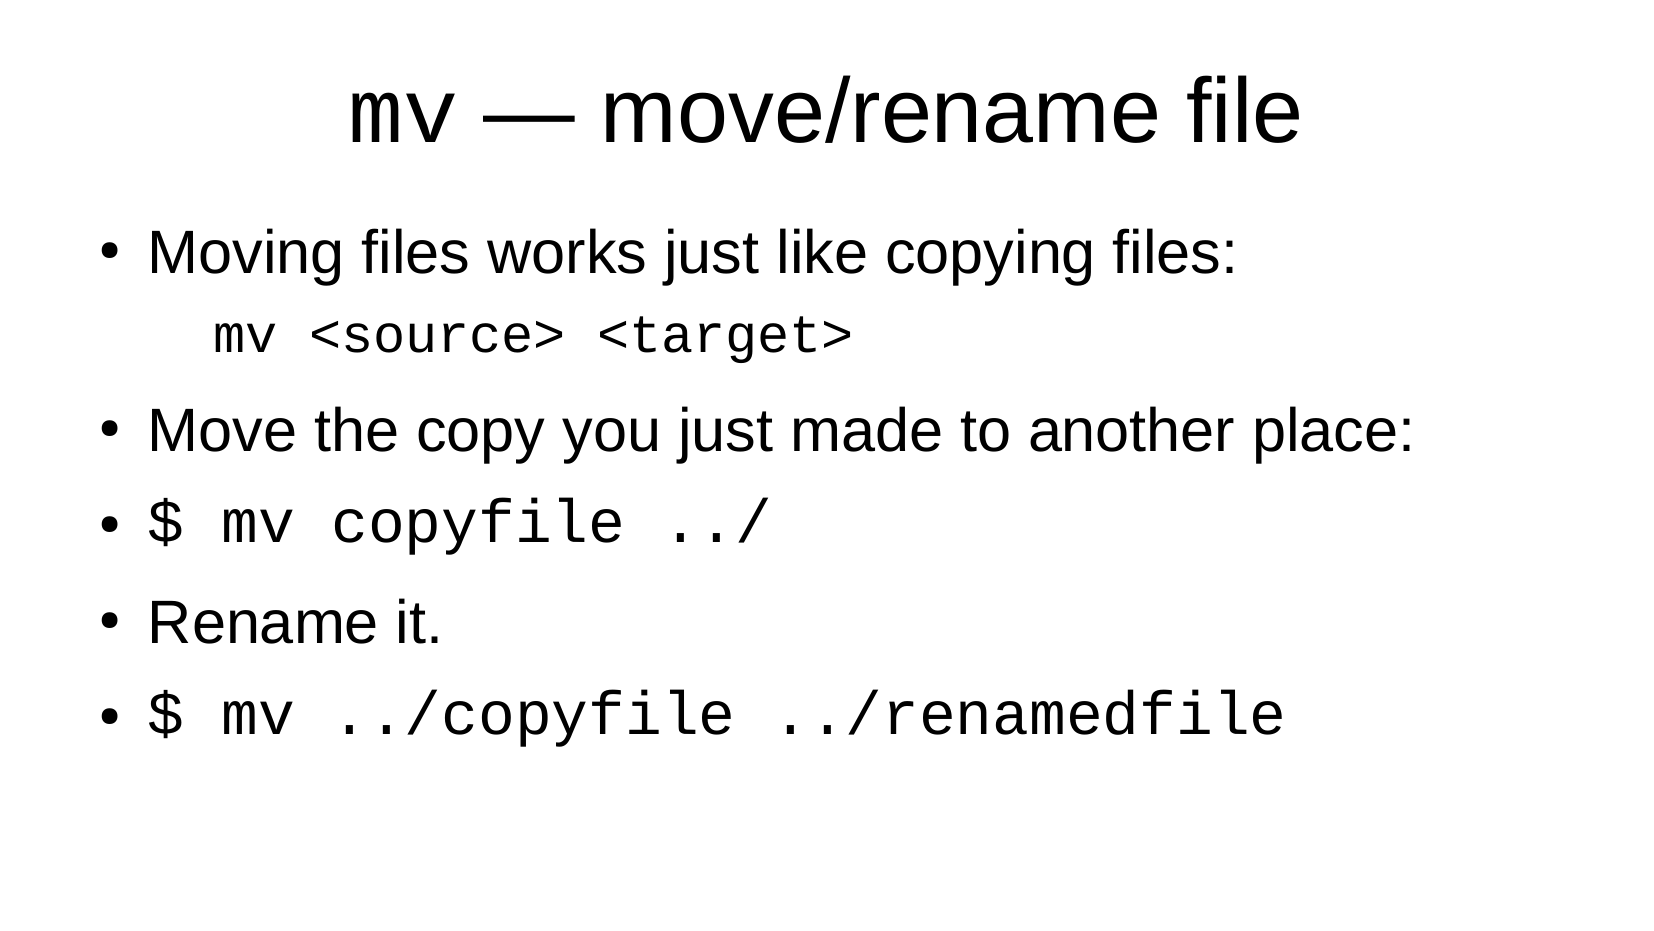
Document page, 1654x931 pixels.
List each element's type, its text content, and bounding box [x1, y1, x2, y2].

title mv — move/rename file [82, 37, 1571, 193]
list Moving files works just like copying files: mv <source> <target> Move the copy you just made to another place: $ mv copyfile ../ Rename it. $ mv ../copyfile ../renamedfile [82, 217, 1571, 758]
